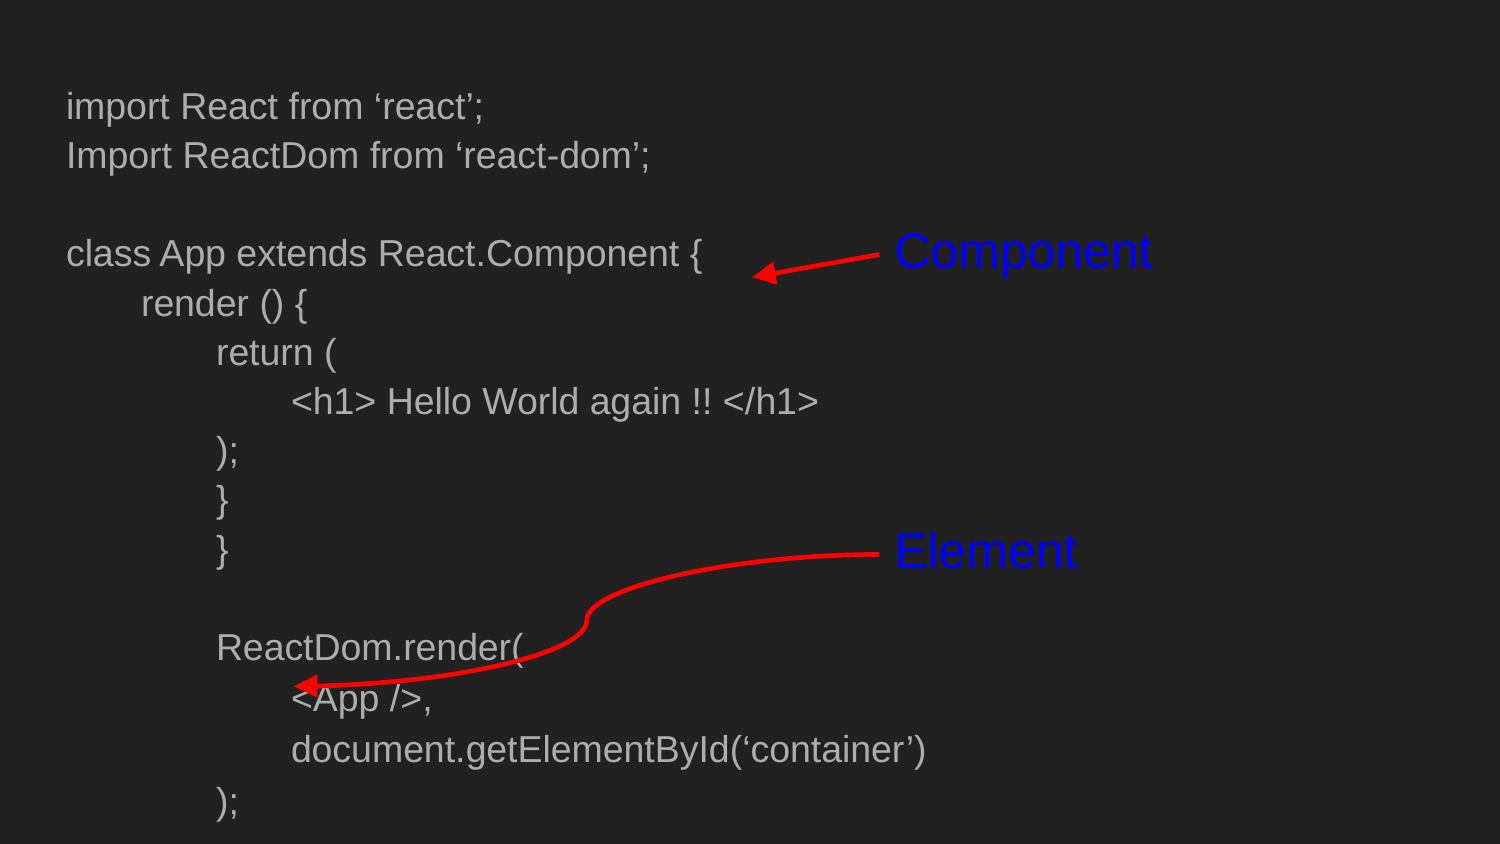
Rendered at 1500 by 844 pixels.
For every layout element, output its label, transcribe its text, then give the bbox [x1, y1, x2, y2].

text_box Component [879, 203, 1364, 306]
list import React from ‘react’; Import ReactDom from ‘react-dom’; class App extends React.Component { render () { return ( <h1> Hello World again !! </h1> ); } } ReactDom.render( <App />, document.getElementById(‘container’) ); [51, 66, 1449, 817]
text_box Element [879, 503, 1265, 606]
